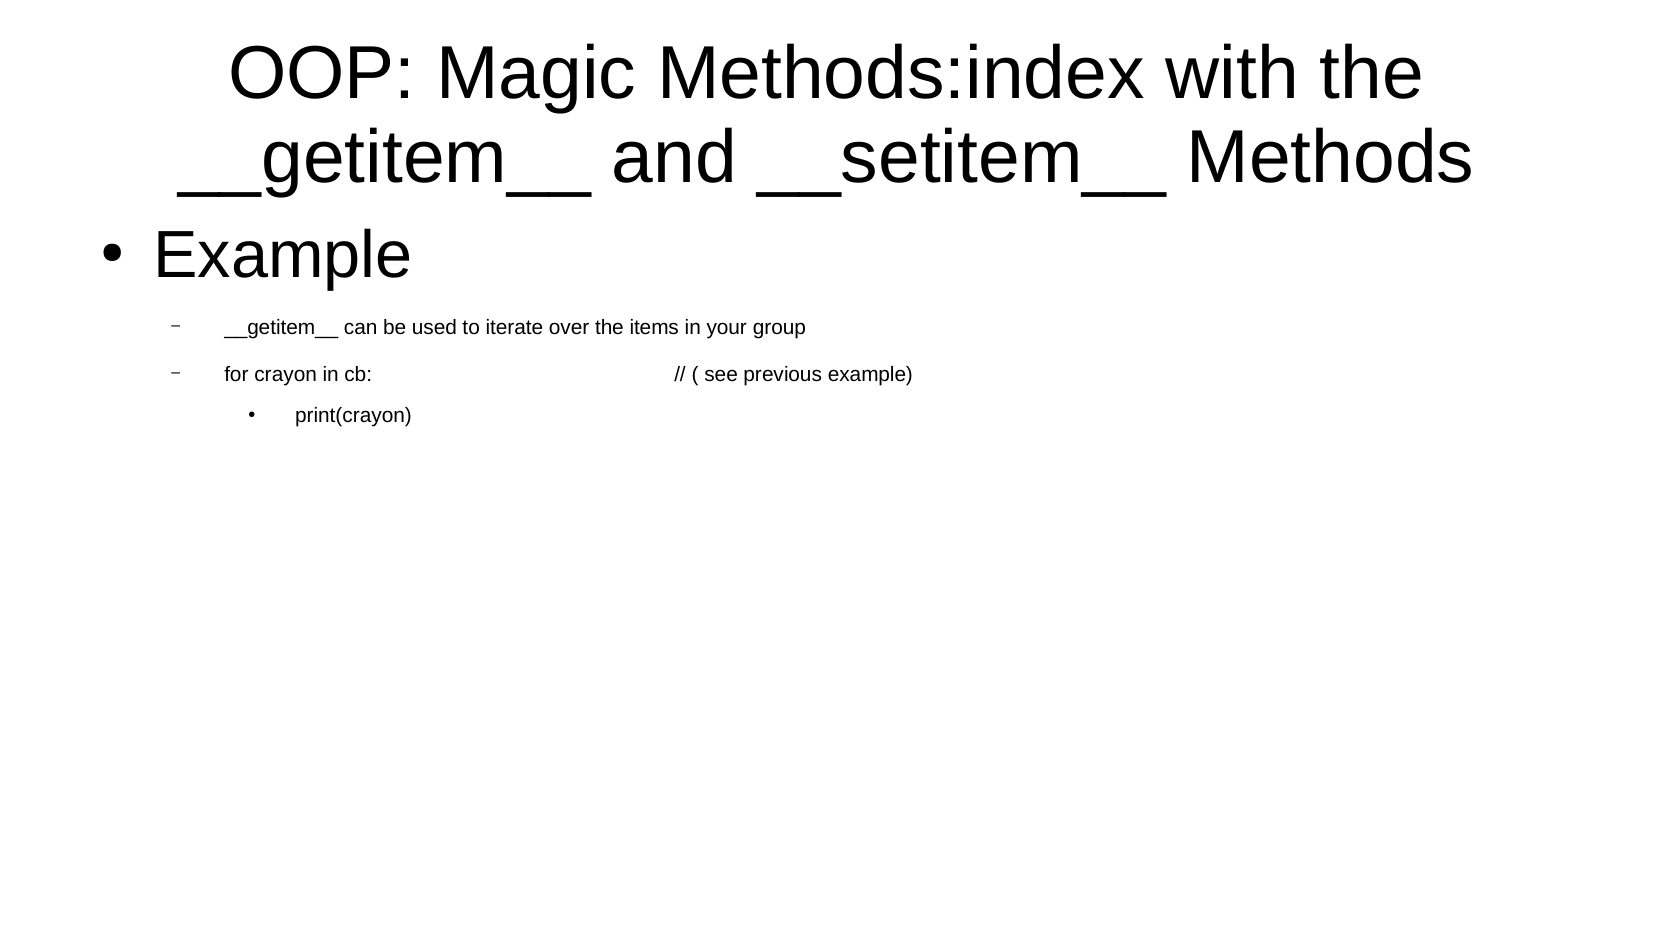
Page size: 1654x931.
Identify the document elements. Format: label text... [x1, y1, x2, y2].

list Example __getitem__ can be used to iterate over the items in your group for crayon in cb: // ( see previous example) print(crayon) [82, 217, 1571, 757]
title OOP: Magic Methods:index with the __getitem__ and __setitem__ Methods [82, 30, 1571, 199]
